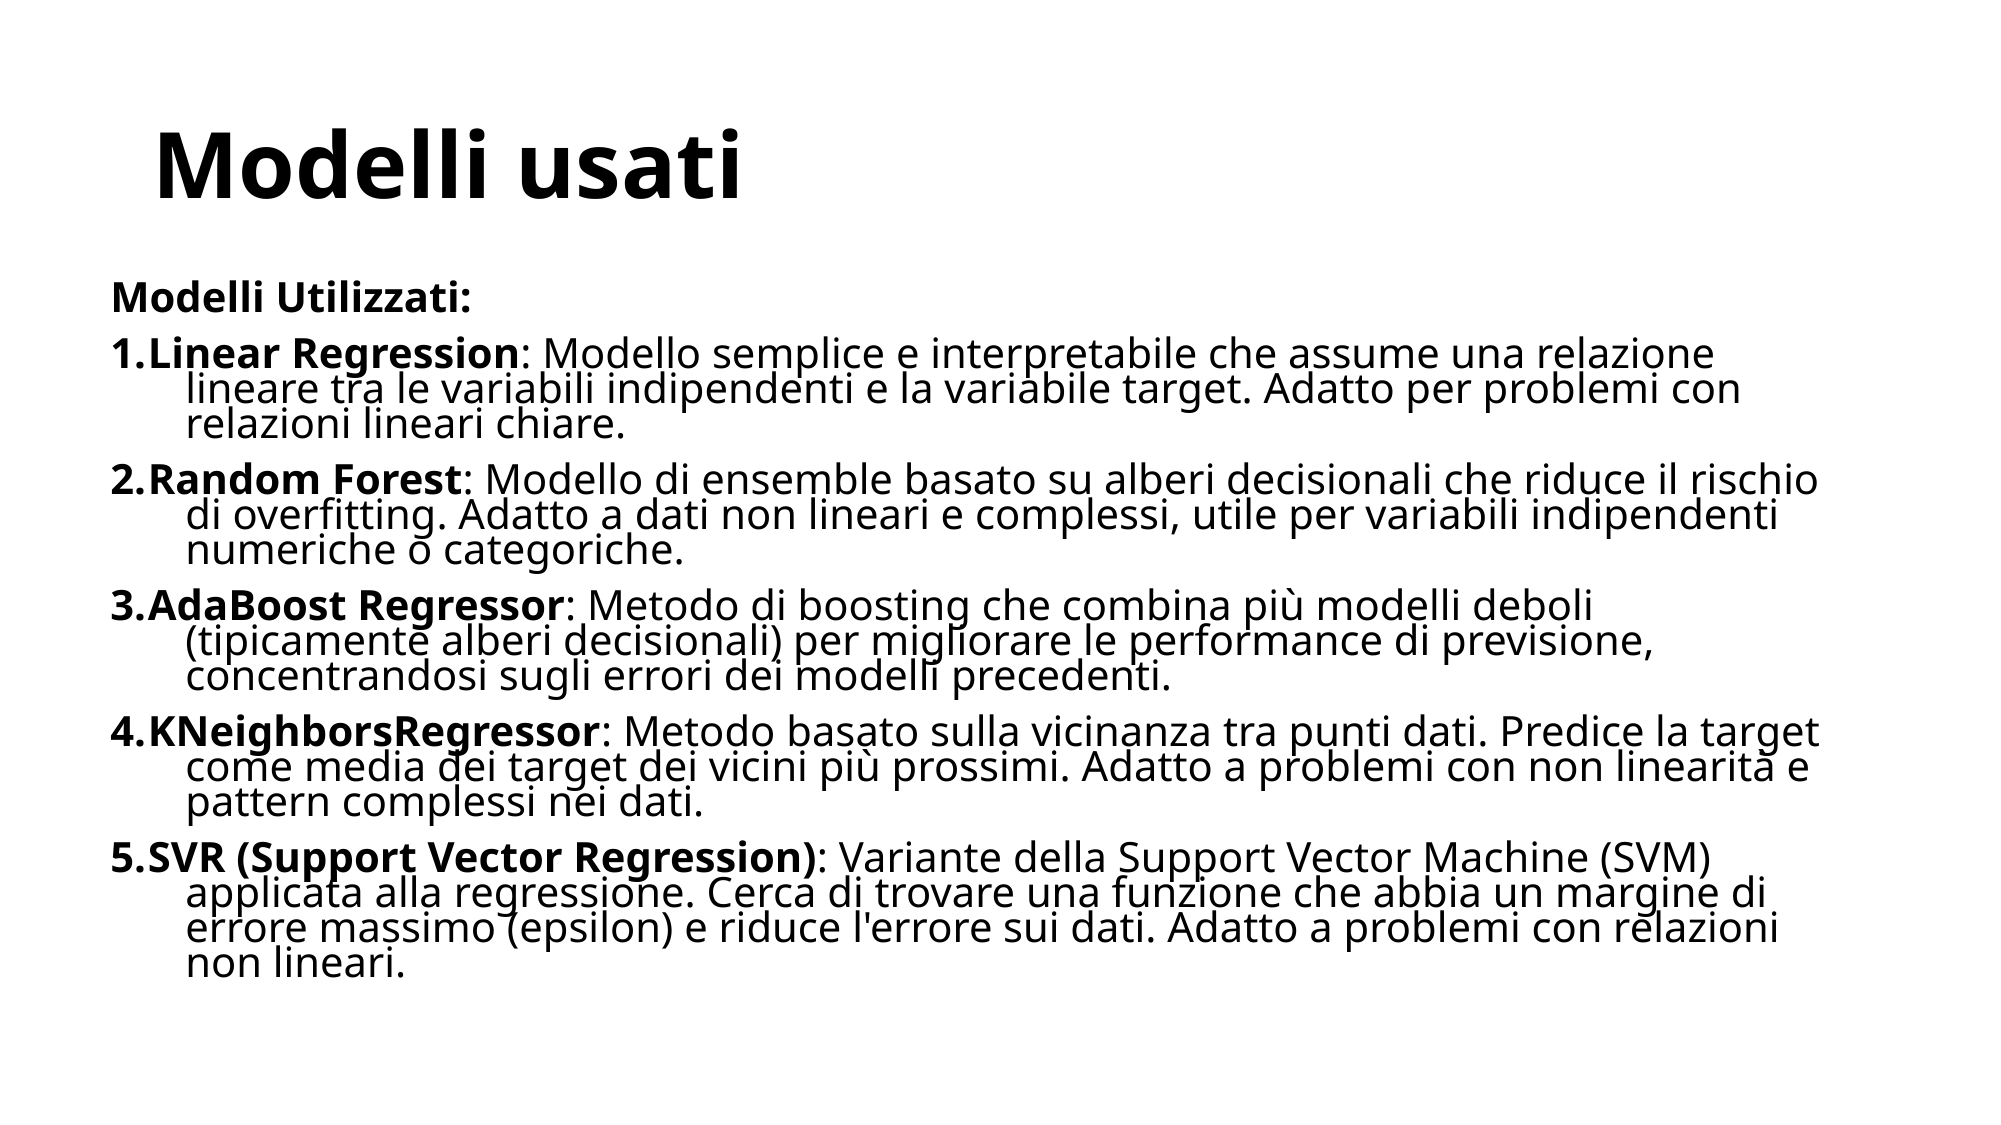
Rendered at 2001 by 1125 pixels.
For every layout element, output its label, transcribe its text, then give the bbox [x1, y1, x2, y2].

title Modelli usati [137, 59, 1863, 277]
list Modelli Utilizzati: Linear Regression: Modello semplice e interpretabile che assume una relazione lineare tra le variabili indipendenti e la variabile target. Adatto per problemi con relazioni lineari chiare. Random Forest: Modello di ensemble basato su alberi decisionali che riduce il rischio di overfitting. Adatto a dati non lineari e complessi, utile per variabili indipendenti numeriche o categoriche. AdaBoost Regressor: Metodo di boosting che combina più modelli deboli (tipicamente alberi decisionali) per migliorare le performance di previsione, concentrandosi sugli errori dei modelli precedenti. KNeighborsRegressor: Metodo basato sulla vicinanza tra punti dati. Predice la target come media dei target dei vicini più prossimi. Adatto a problemi con non linearità e pattern complessi nei dati. SVR (Support Vector Regression): Variante della Support Vector Machine (SVM) applicata alla regressione. Cerca di trovare una funzione che abbia un margine di errore massimo (epsilon) e riduce l'errore sui dati. Adatto a problemi con relazioni non lineari. [95, 277, 1863, 1014]
